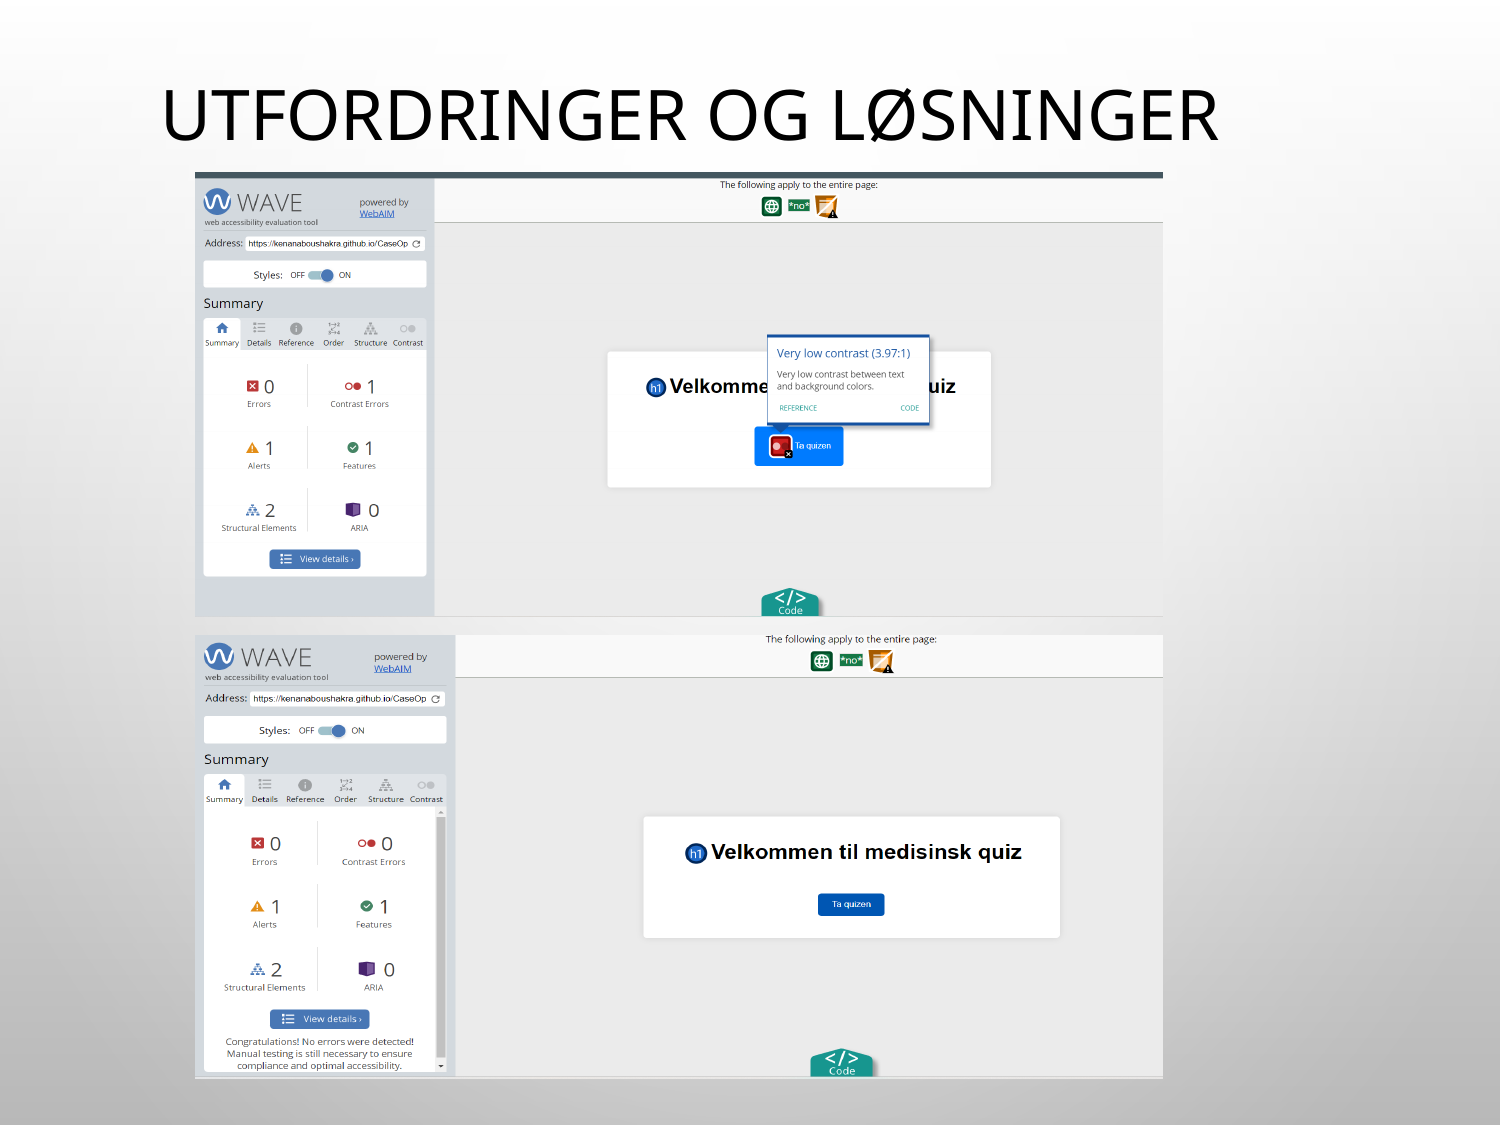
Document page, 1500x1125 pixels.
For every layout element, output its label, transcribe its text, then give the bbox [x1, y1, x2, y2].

title Utfordringer og Løsninger [125, 63, 1257, 173]
picture [195, 172, 1163, 617]
picture [195, 635, 1163, 1079]
